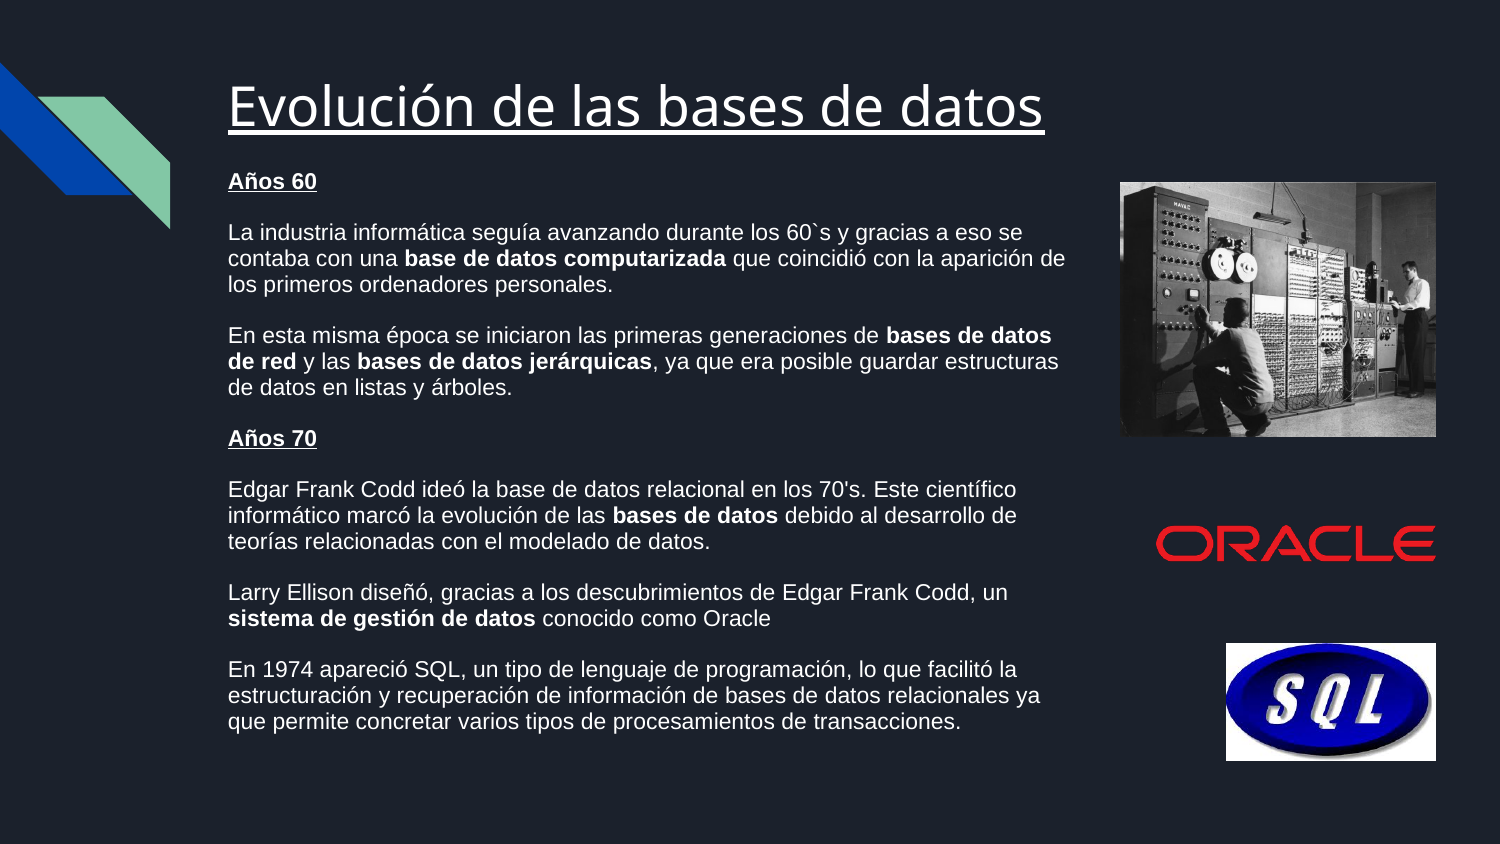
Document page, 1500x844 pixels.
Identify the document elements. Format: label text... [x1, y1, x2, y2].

title Evolución de las bases de datos [212, 52, 1368, 166]
picture [1120, 182, 1436, 761]
list Años 60 La industria informática seguía avanzando durante los 60`s y gracias a eso se contaba con una base de datos computarizada que coincidió con la aparición de los primeros ordenadores personales. En esta misma época se iniciaron las primeras generaciones de bases de datos de red y las bases de datos jerárquicas, ya que era posible guardar estructuras de datos en listas y árboles. Años 70 Edgar Frank Codd ideó la base de datos relacional en los 70's. Este científico informático marcó la evolución de las bases de datos debido al desarrollo de teorías relacionadas con el modelado de datos. Larry Ellison diseñó, gracias a los descubrimientos de Edgar Frank Codd, un sistema de gestión de datos conocido como Oracle En 1974 apareció SQL, un tipo de lenguaje de programación, lo que facilitó la estructuración y recuperación de información de bases de datos relacionales ya que permite concretar varios tipos de procesamientos de transacciones. [212, 153, 1084, 799]
